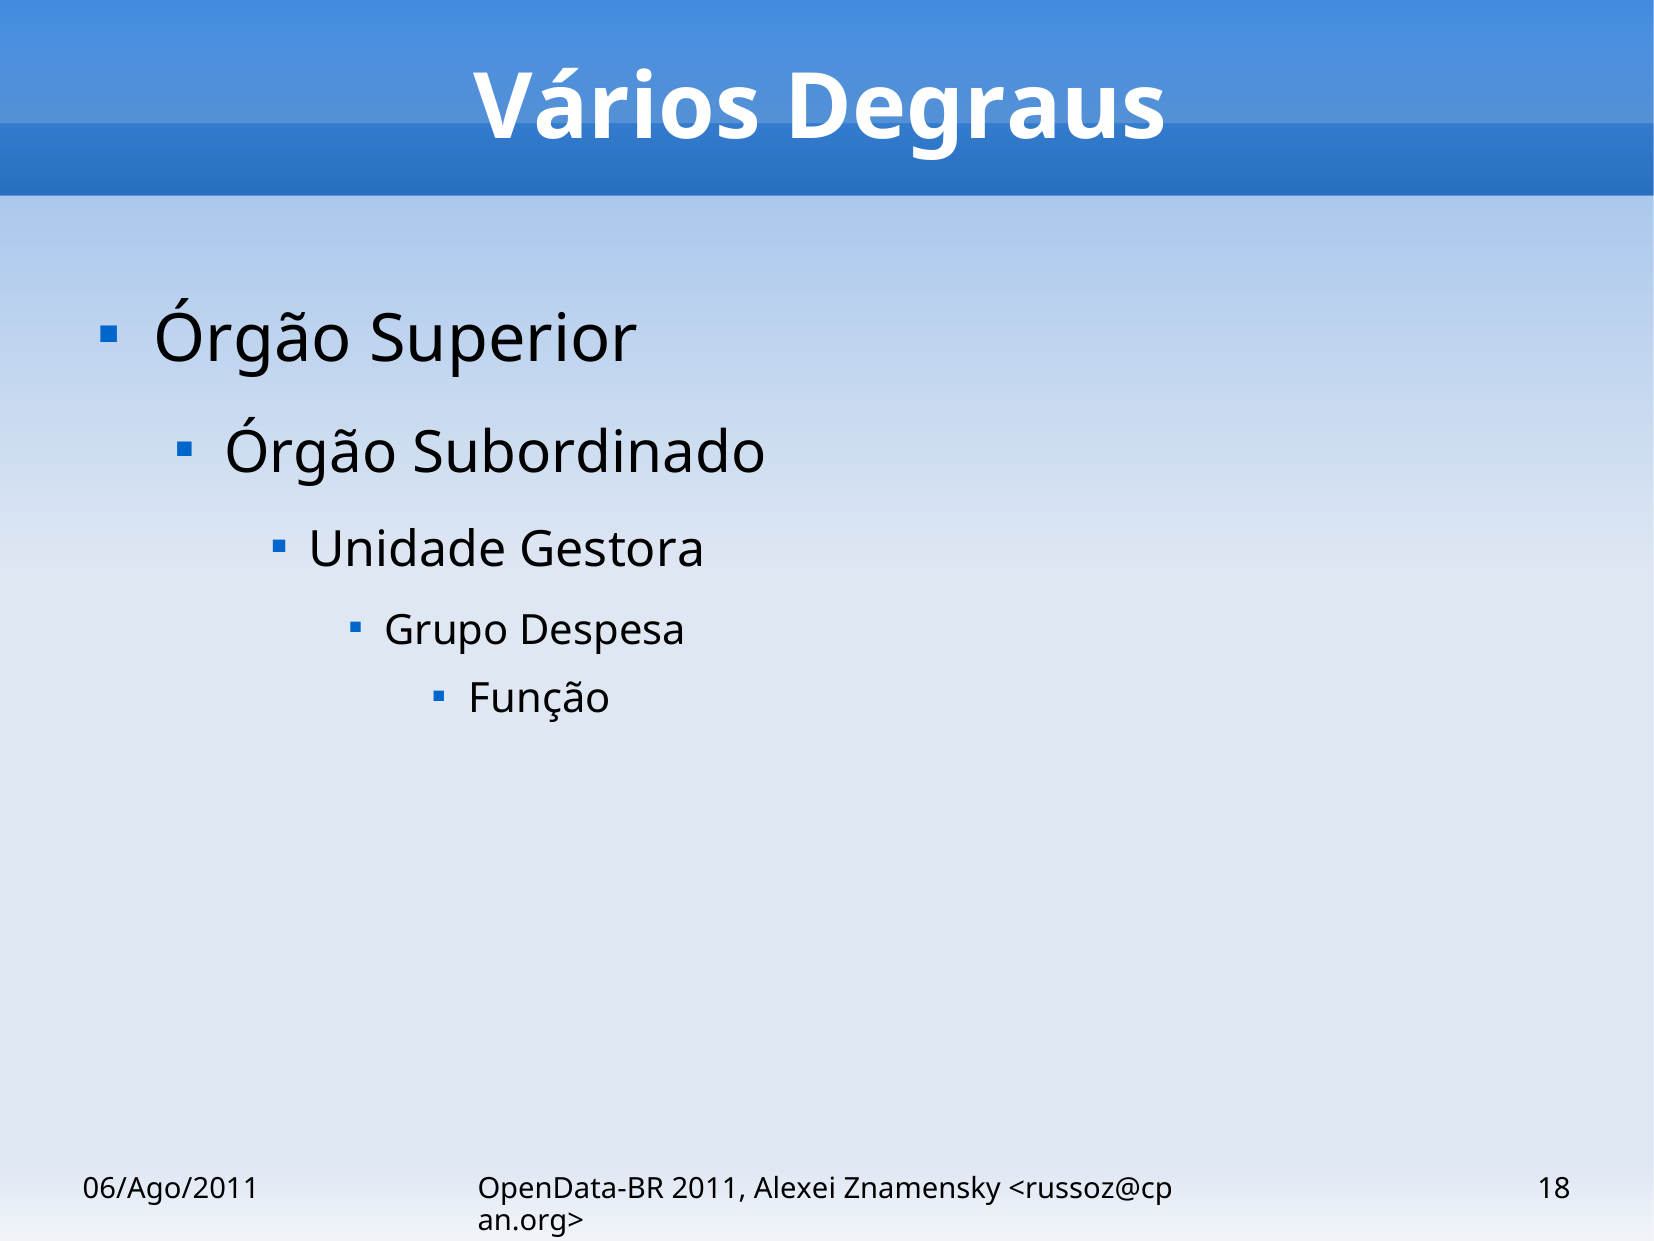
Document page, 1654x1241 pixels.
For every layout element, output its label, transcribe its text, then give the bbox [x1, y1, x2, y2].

title Vários Degraus [76, 0, 1565, 208]
list Órgão Superior Órgão Subordinado Unidade Gestora Grupo Despesa Função [82, 290, 1571, 1094]
picture [0, 0, 1654, 1241]
